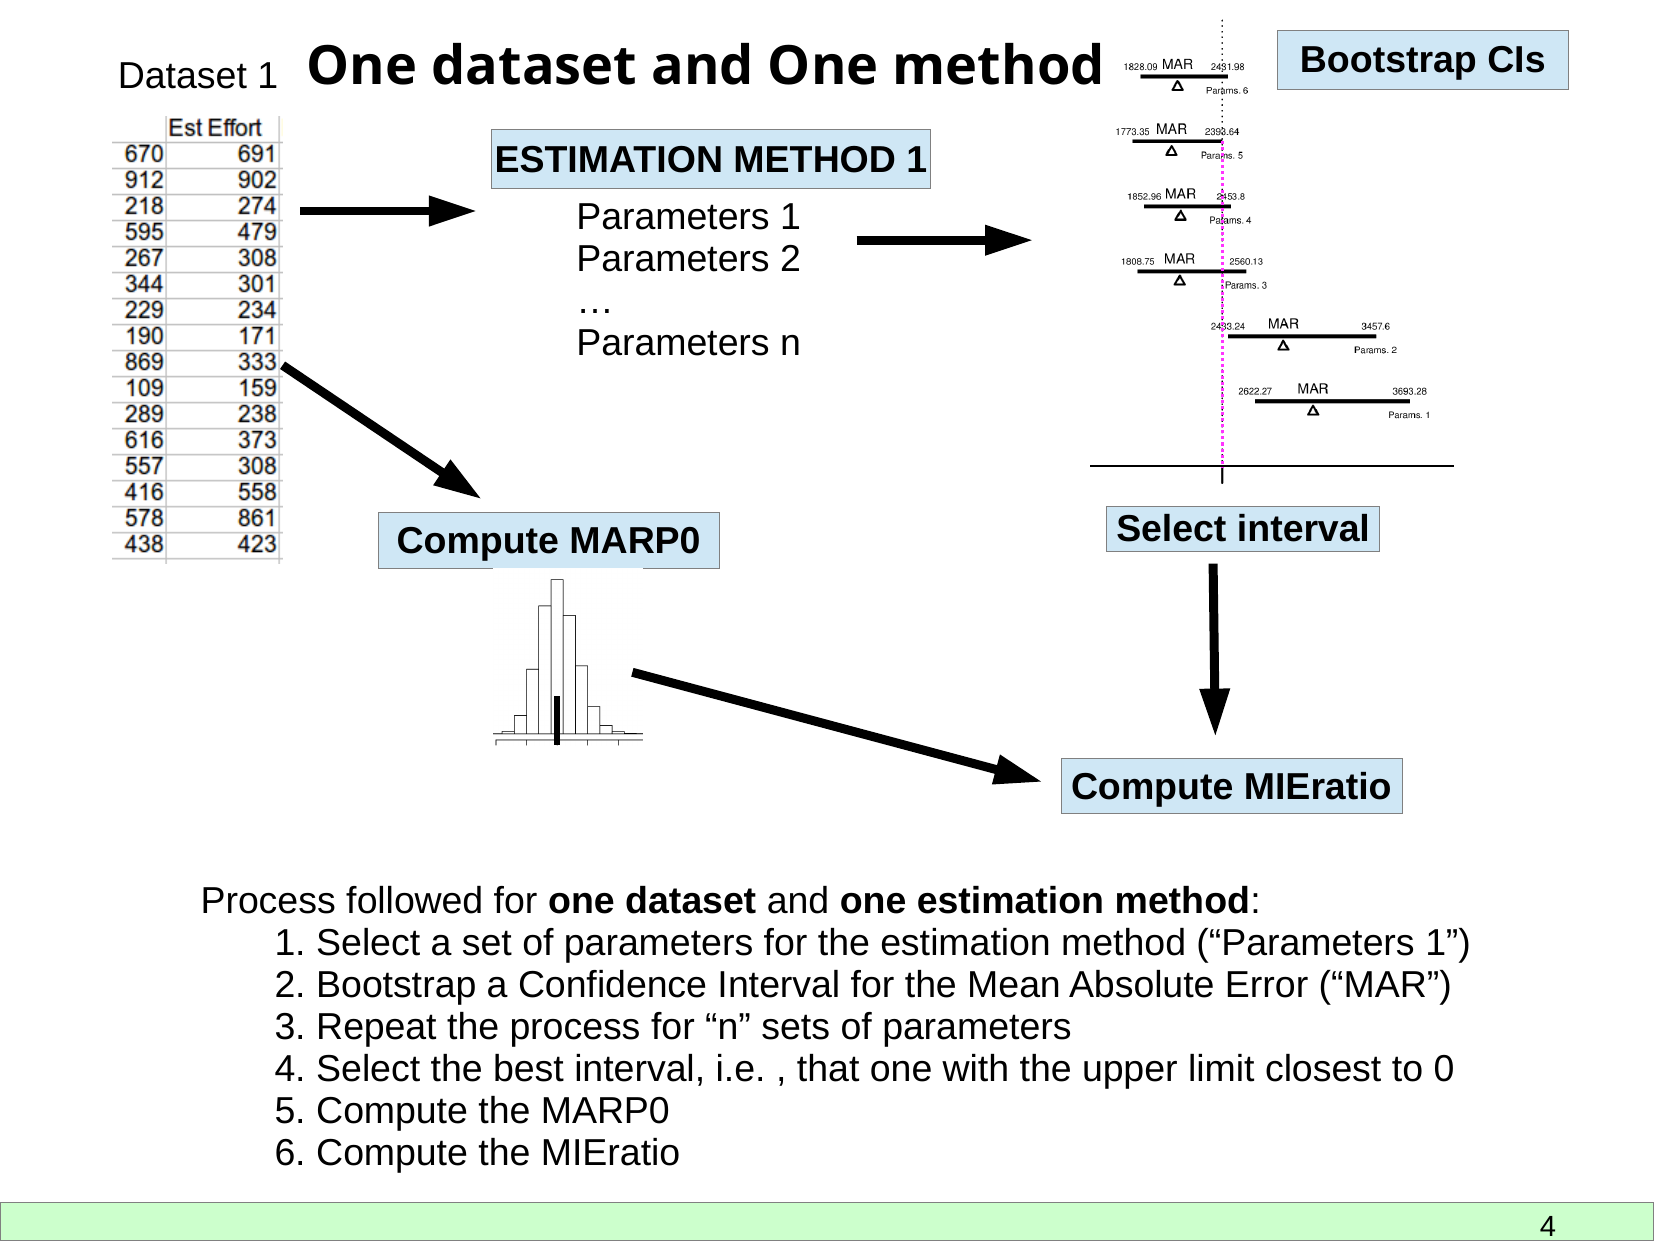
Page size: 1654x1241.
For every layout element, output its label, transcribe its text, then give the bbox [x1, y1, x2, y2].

text_box Select interval [1106, 506, 1380, 552]
text_box Process followed for one dataset and one estimation method: 1. Select a set of parameters for the estimation method (“Parameters 1”) 2. Bootstrap a Confidence Interval for the Mean Absolute Error (“MAR”) 3. Repeat the process for “n” sets of parameters 4. Select the best interval, i.e. , that one with the upper limit closest to 0 5. Compute the MARP0 6. Compute the MIEratio [185, 872, 1541, 1223]
text_box Parameters 1 Parameters 2 … Parameters n [561, 188, 820, 372]
text_box Dataset 1 [103, 46, 280, 104]
picture [1090, 19, 1454, 487]
text_box Compute MARP0 [378, 512, 720, 569]
picture [112, 116, 283, 564]
text_box ESTIMATION METHOD 1 [491, 129, 931, 189]
text_box Compute MIEratio [1061, 758, 1403, 814]
text_box Bootstrap CIs [1277, 30, 1569, 90]
picture [493, 568, 643, 746]
title One dataset and One method [280, 0, 1132, 128]
